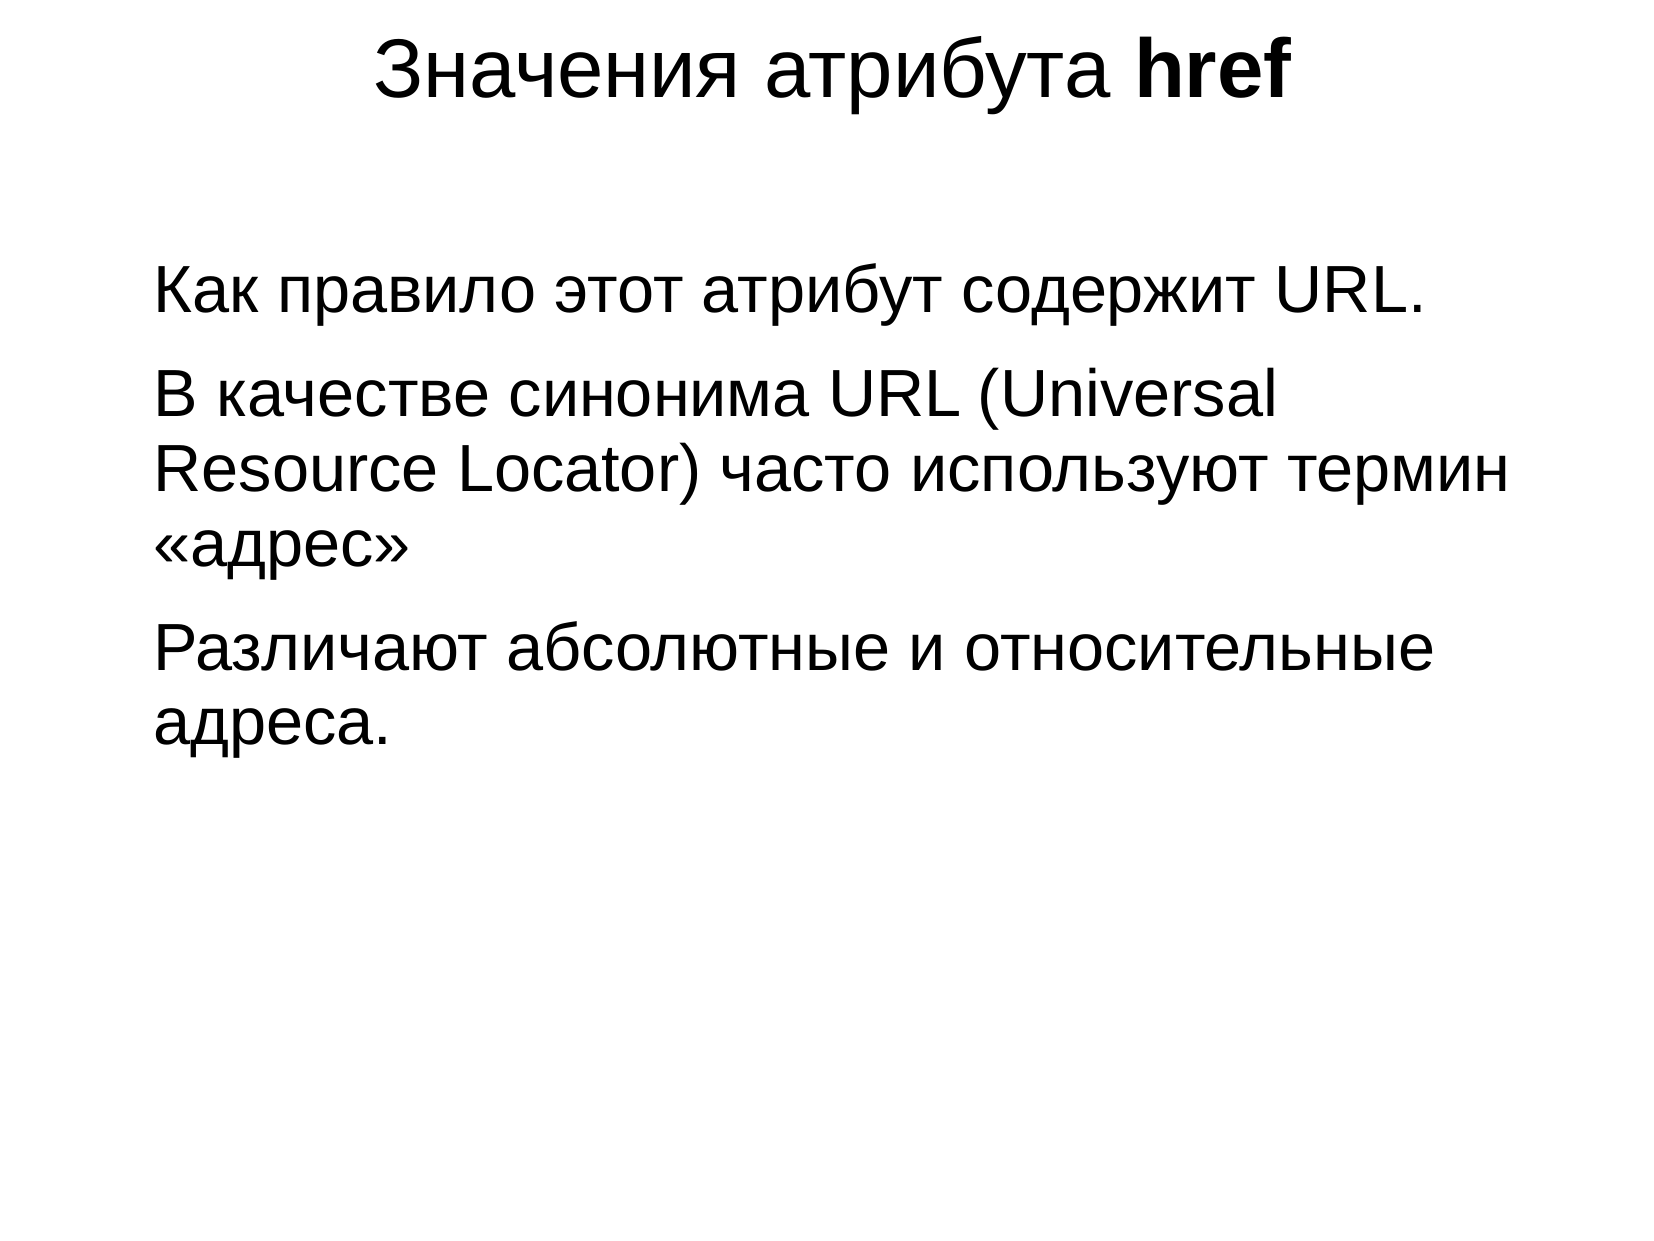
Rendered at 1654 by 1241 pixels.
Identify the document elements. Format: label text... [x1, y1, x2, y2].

list Как правило этот атрибут содержит URL. В качестве синонима URL (Universal Resource Locator) часто используют термин «адрес» Различают абсолютные и относительные адреса. [82, 147, 1571, 1109]
title Значения атрибута href [88, 19, 1577, 119]
